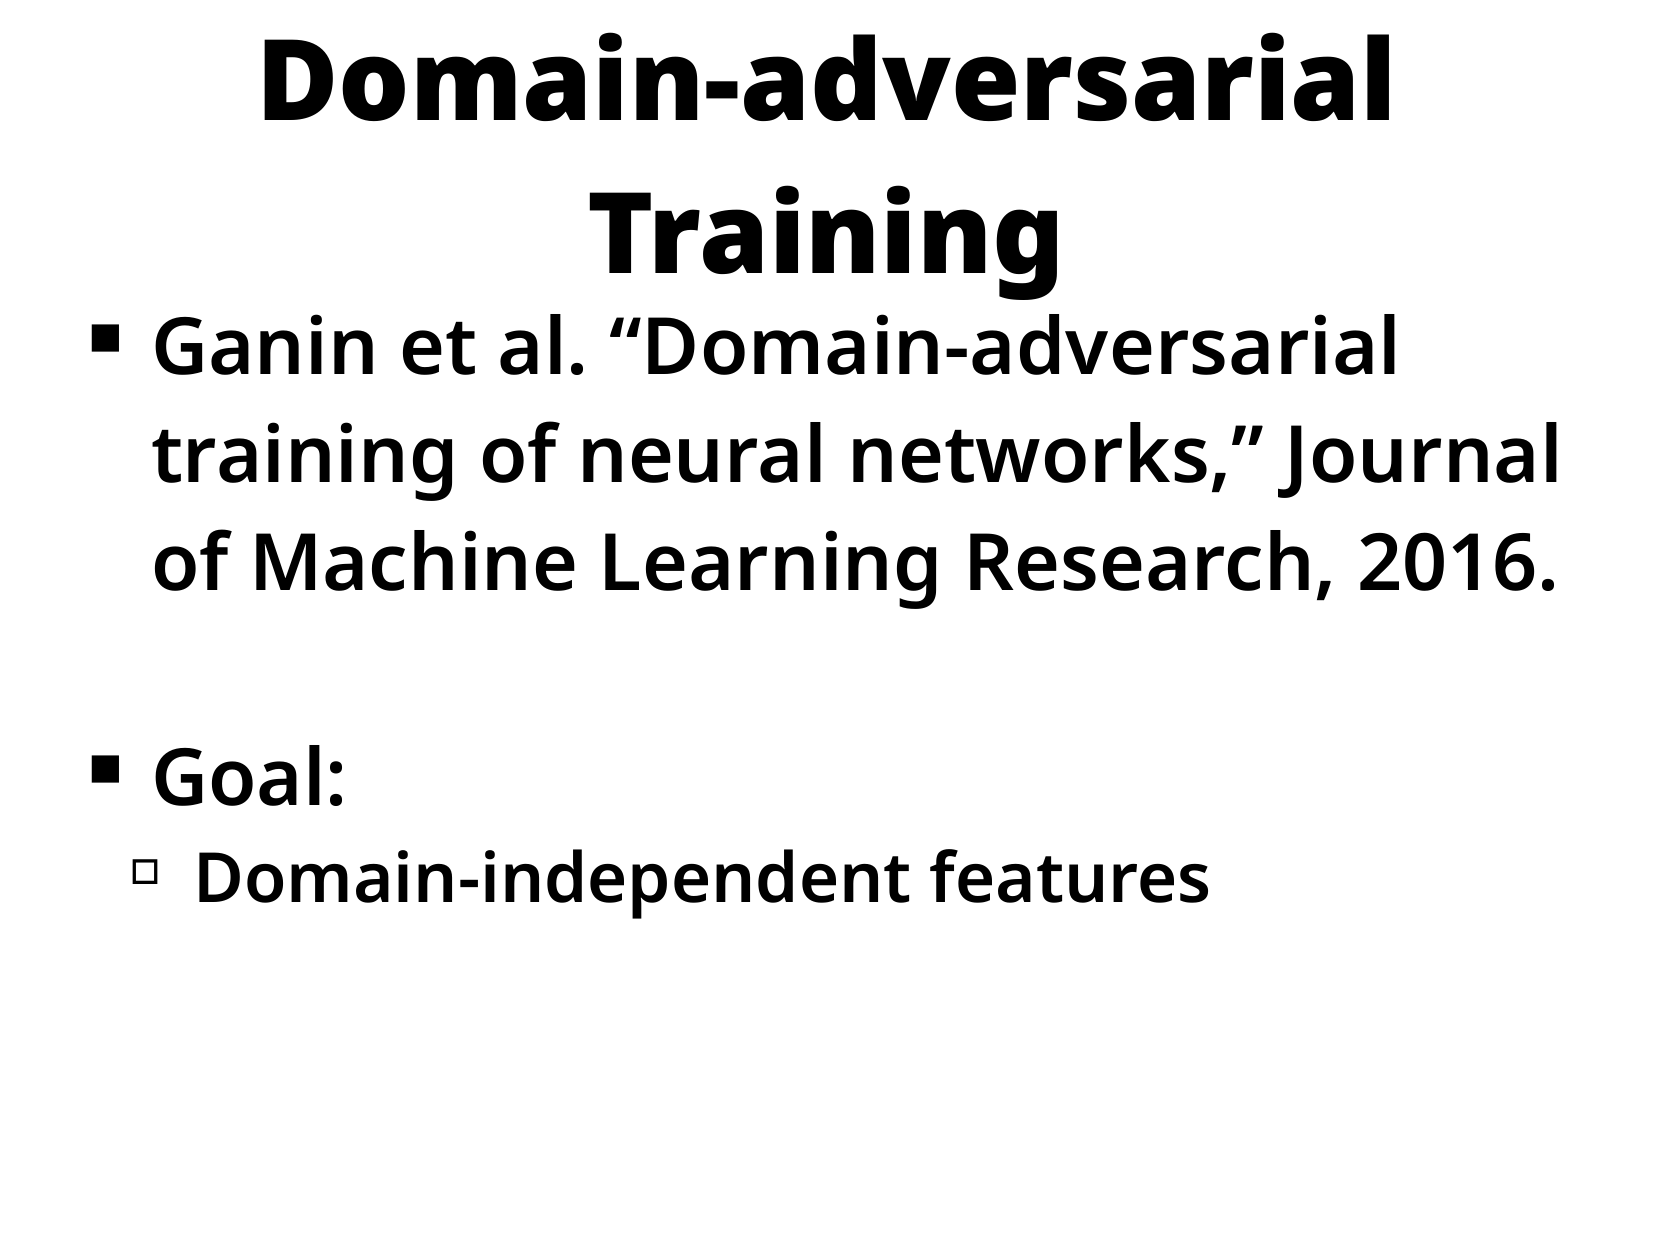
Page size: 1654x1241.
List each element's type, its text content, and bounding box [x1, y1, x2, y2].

title Domain-adversarial Training [82, 49, 1571, 257]
list Ganin et al. “Domain-adversarial training of neural networks,” Journal of Machine Learning Research, 2016. Goal: Domain-independent features [82, 290, 1571, 1010]
